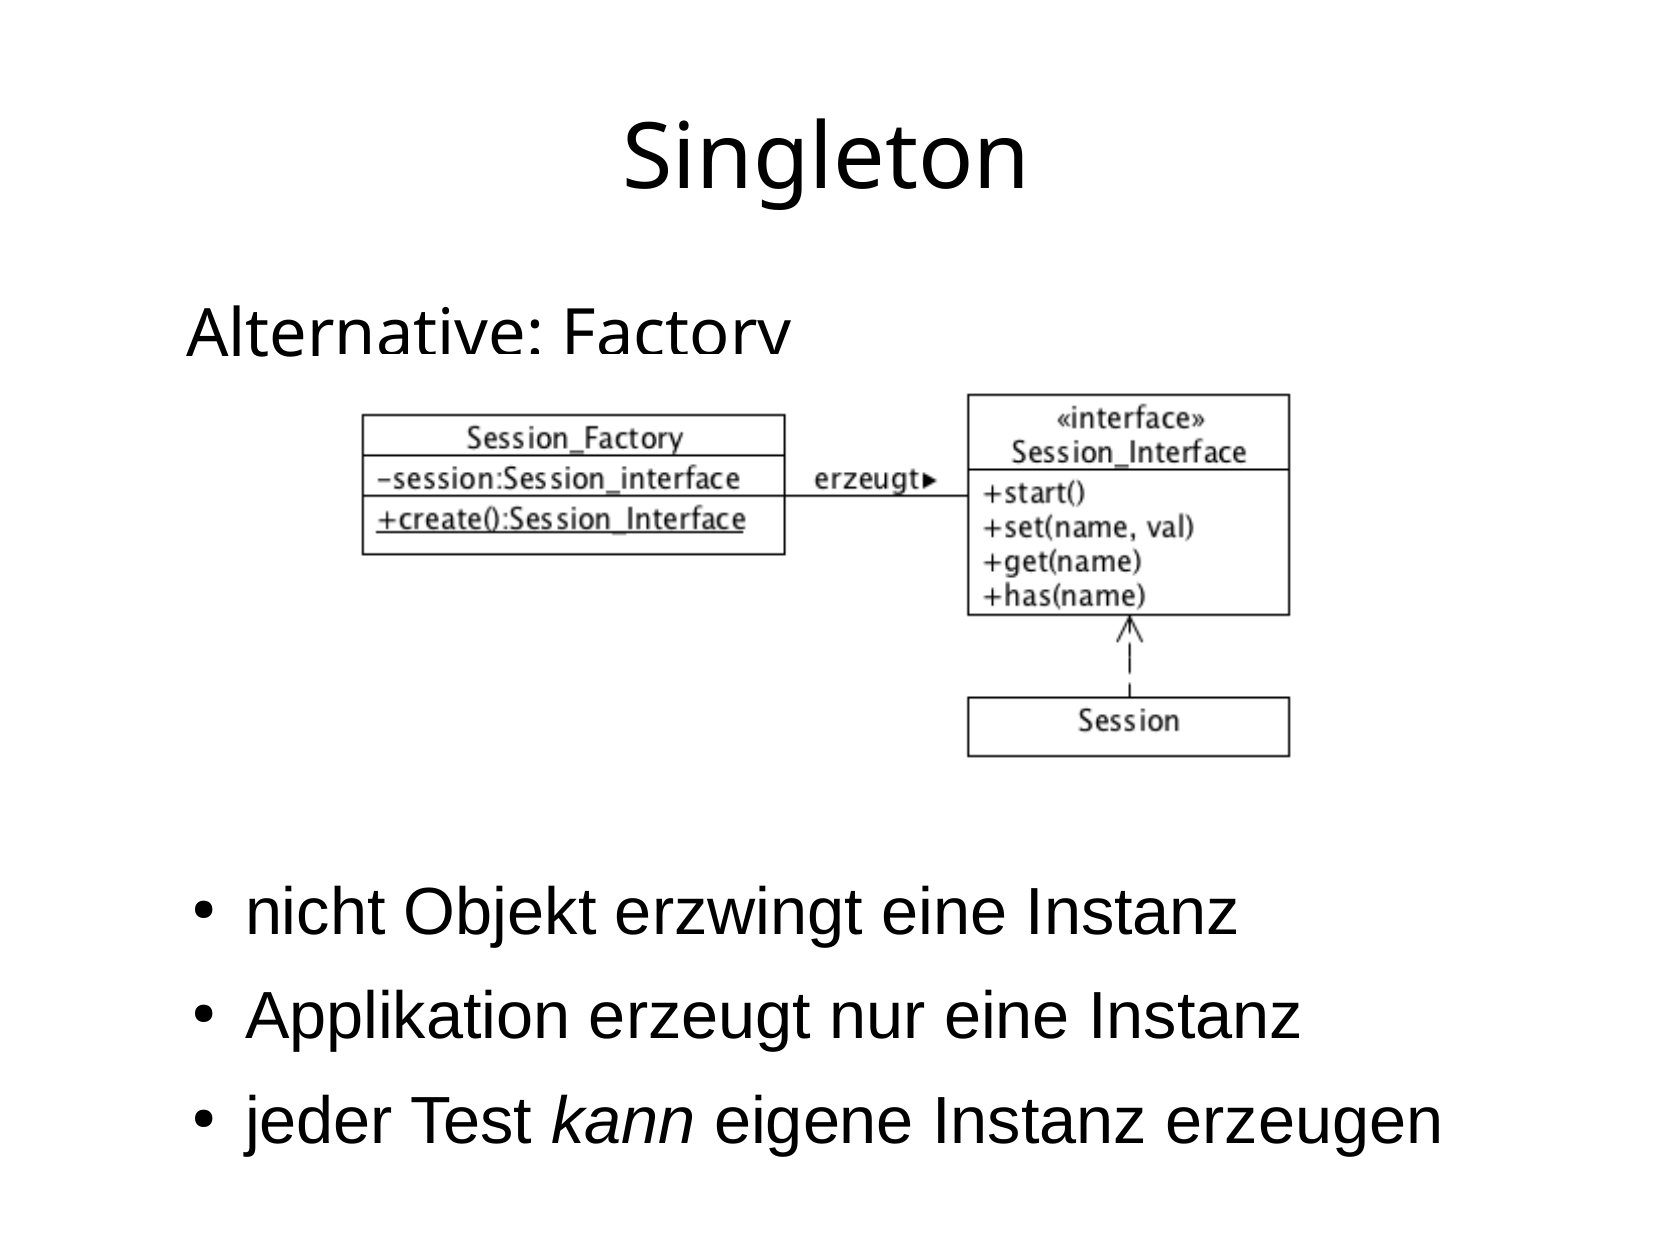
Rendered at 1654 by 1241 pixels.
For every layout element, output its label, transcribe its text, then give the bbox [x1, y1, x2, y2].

picture [322, 354, 1331, 798]
title Singleton [82, 49, 1571, 257]
text_box Alternative: Factory [171, 277, 804, 370]
list nicht Objekt erzwingt eine Instanz Applikation erzeugt nur eine Instanz jeder Test kann eigene Instanz erzeugen [174, 874, 1480, 1170]
